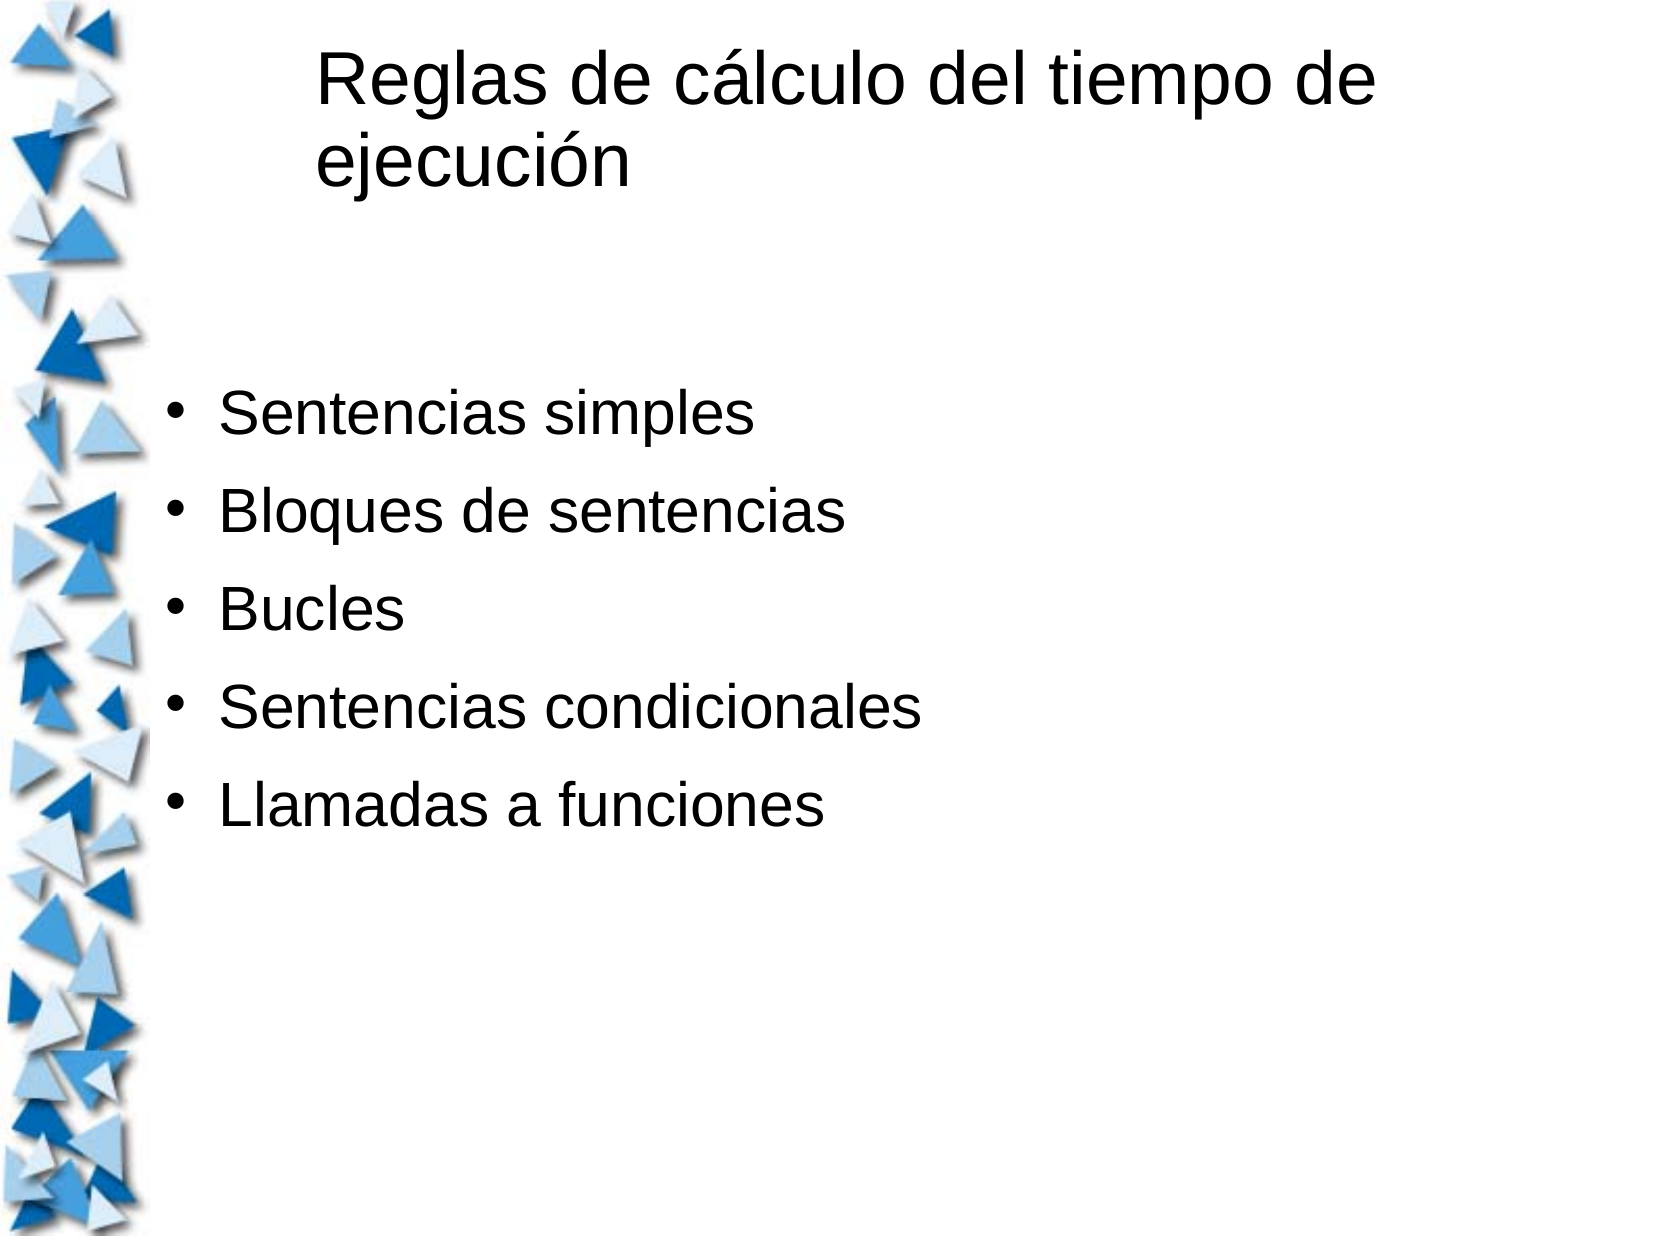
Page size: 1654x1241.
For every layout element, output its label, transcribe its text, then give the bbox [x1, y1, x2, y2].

picture [0, 0, 150, 1236]
list Sentencias simples Bloques de sentencias Bucles Sentencias condicionales Llamadas a funciones [147, 378, 1636, 886]
title Reglas de cálculo del tiempo de ejecución [315, 33, 1571, 208]
